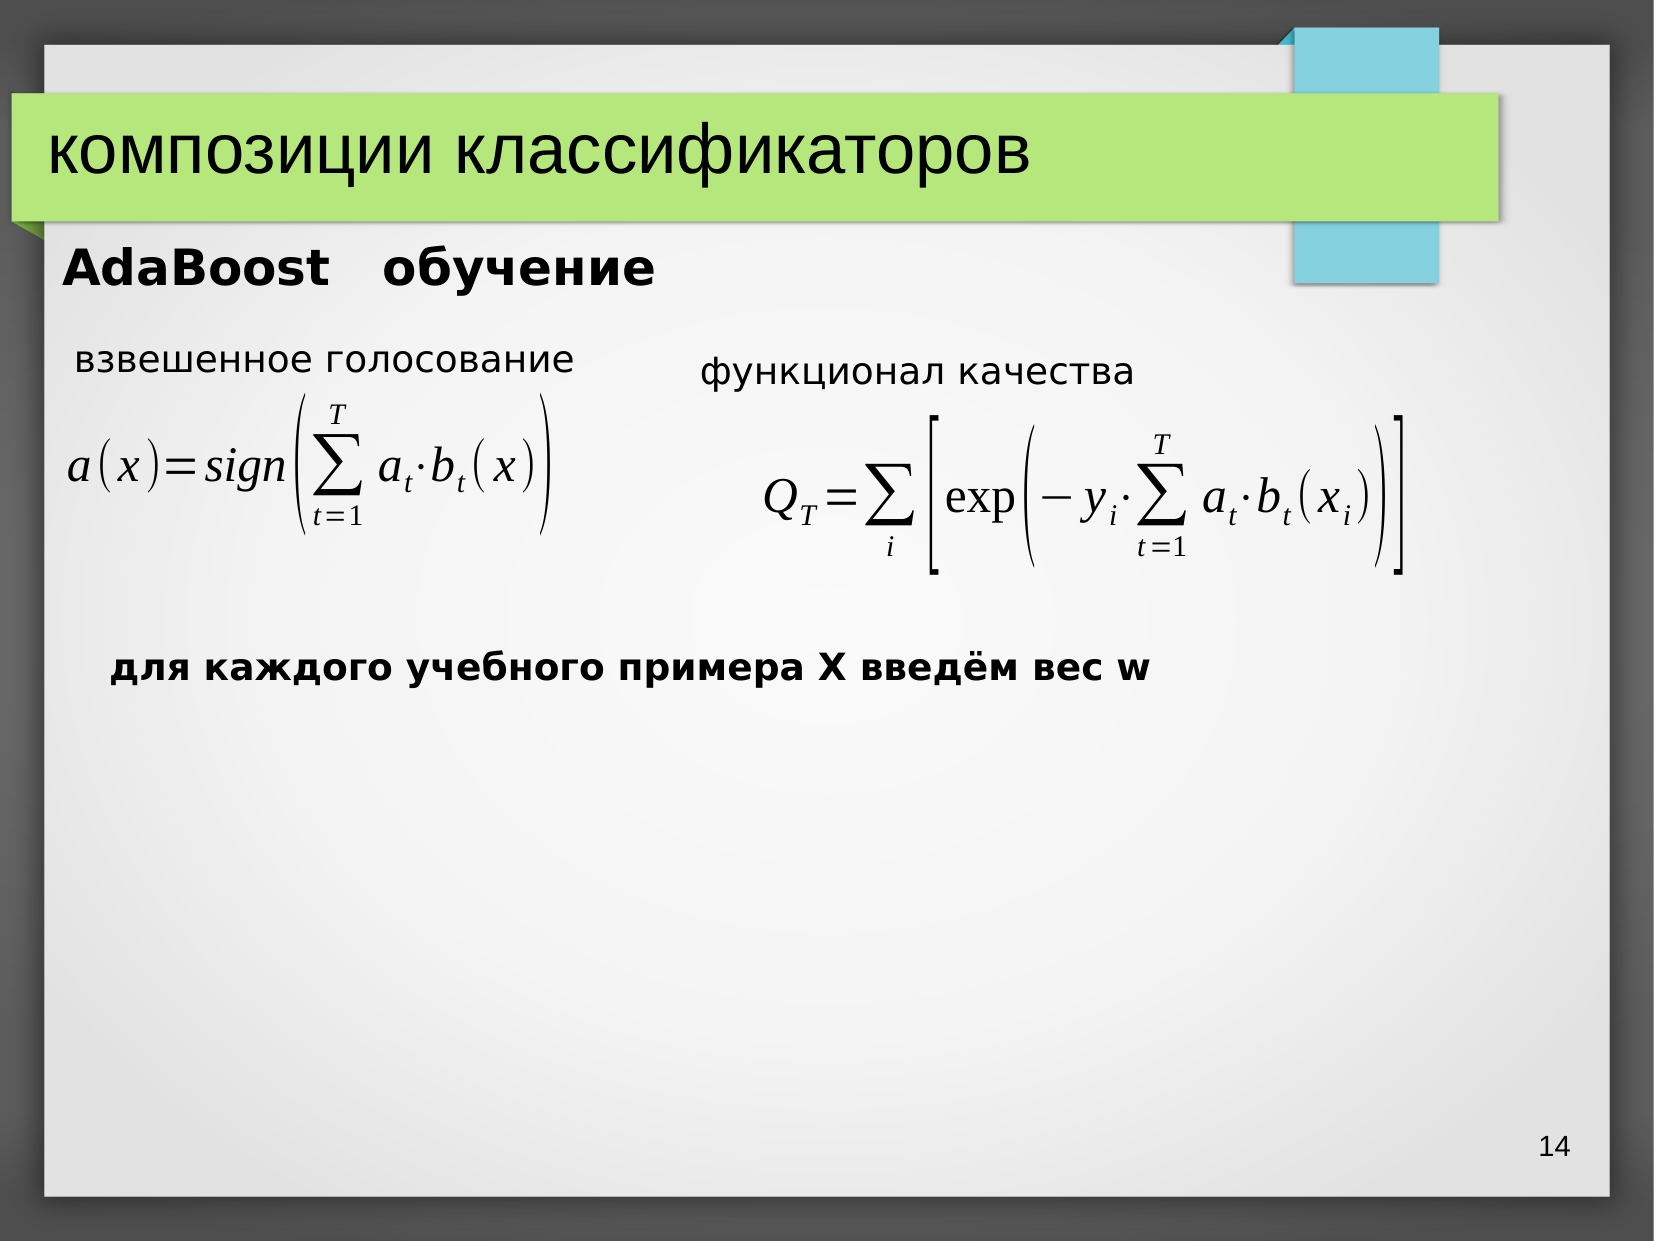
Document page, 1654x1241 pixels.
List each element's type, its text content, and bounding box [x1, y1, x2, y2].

chart [59, 413, 561, 539]
text_box для каждого учебного примера X введём вес w [94, 637, 1241, 697]
chart [755, 413, 1412, 578]
title композиции классификаторов [47, 109, 1501, 189]
text_box взвешенное голосование [59, 330, 686, 413]
picture [0, 0, 1654, 1241]
text_box функционал качества [685, 342, 1583, 414]
text_box AdaBoost обучение [47, 231, 768, 305]
